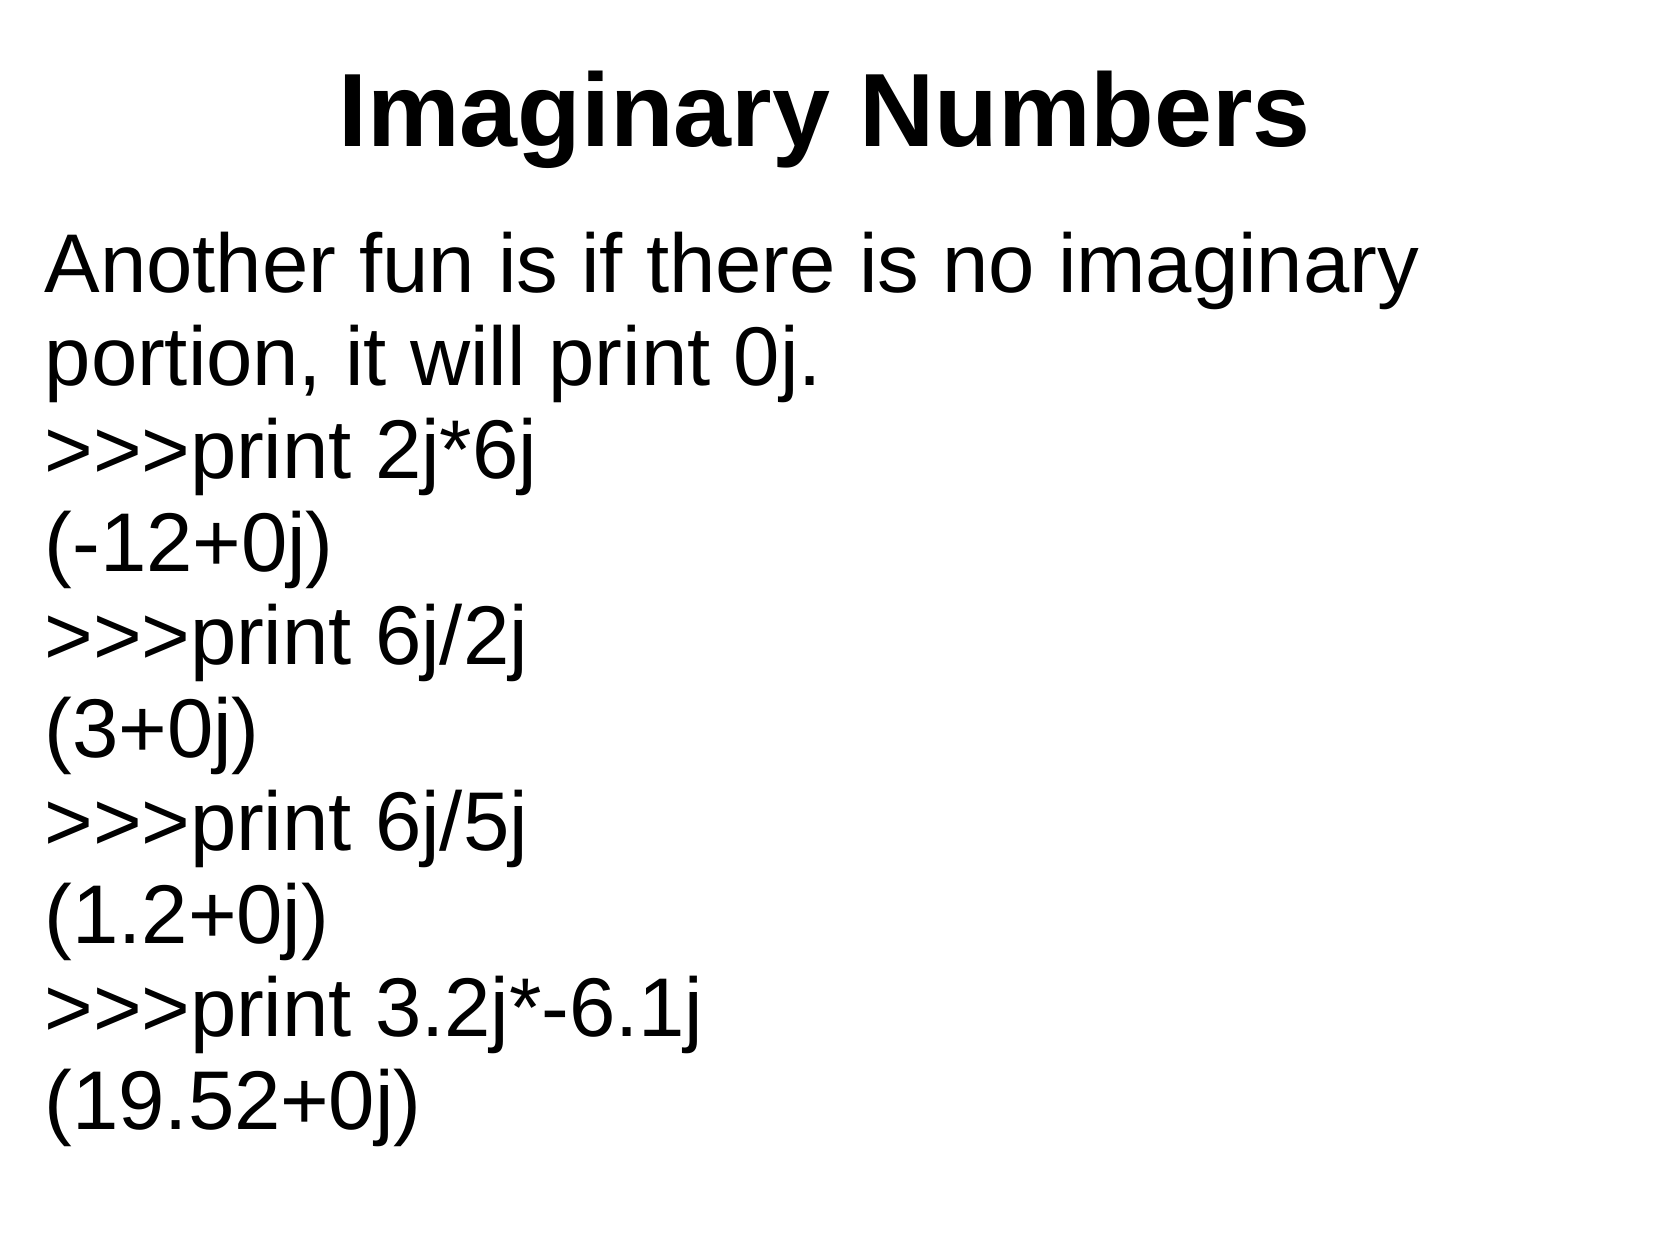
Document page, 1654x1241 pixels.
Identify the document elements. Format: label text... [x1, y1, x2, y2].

text_box Another fun is if there is no imaginary portion, it will print 0j. >>>print 2j*6j (-12+0j) >>>print 6j/2j (3+0j) >>>print 6j/5j (1.2+0j) >>>print 3.2j*-6.1j (19.52+0j) [30, 210, 1606, 1158]
text_box Imaginary Numbers [45, 45, 1606, 177]
